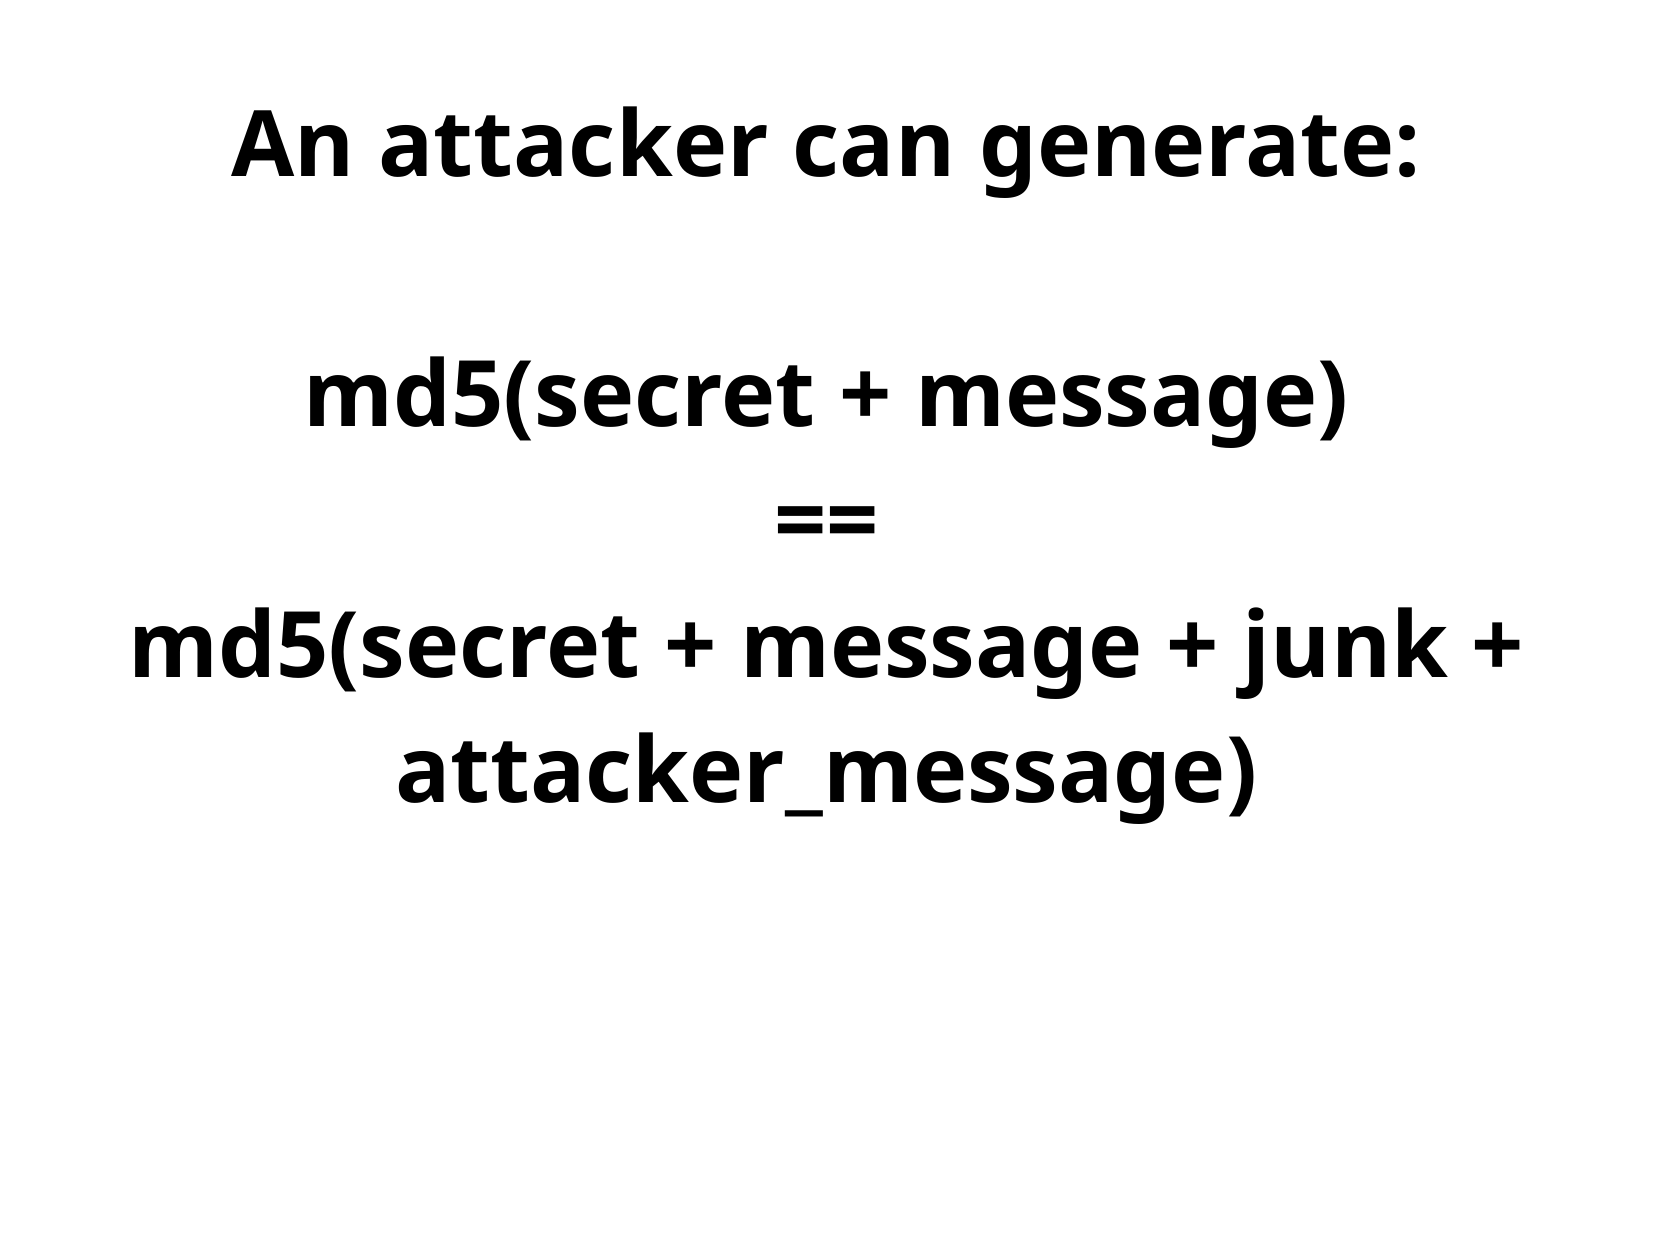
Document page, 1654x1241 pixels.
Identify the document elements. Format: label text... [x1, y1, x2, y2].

subtitle An attacker can generate: md5(secret + message) == md5(secret + message + junk + attacker_message) [82, 49, 1571, 1109]
